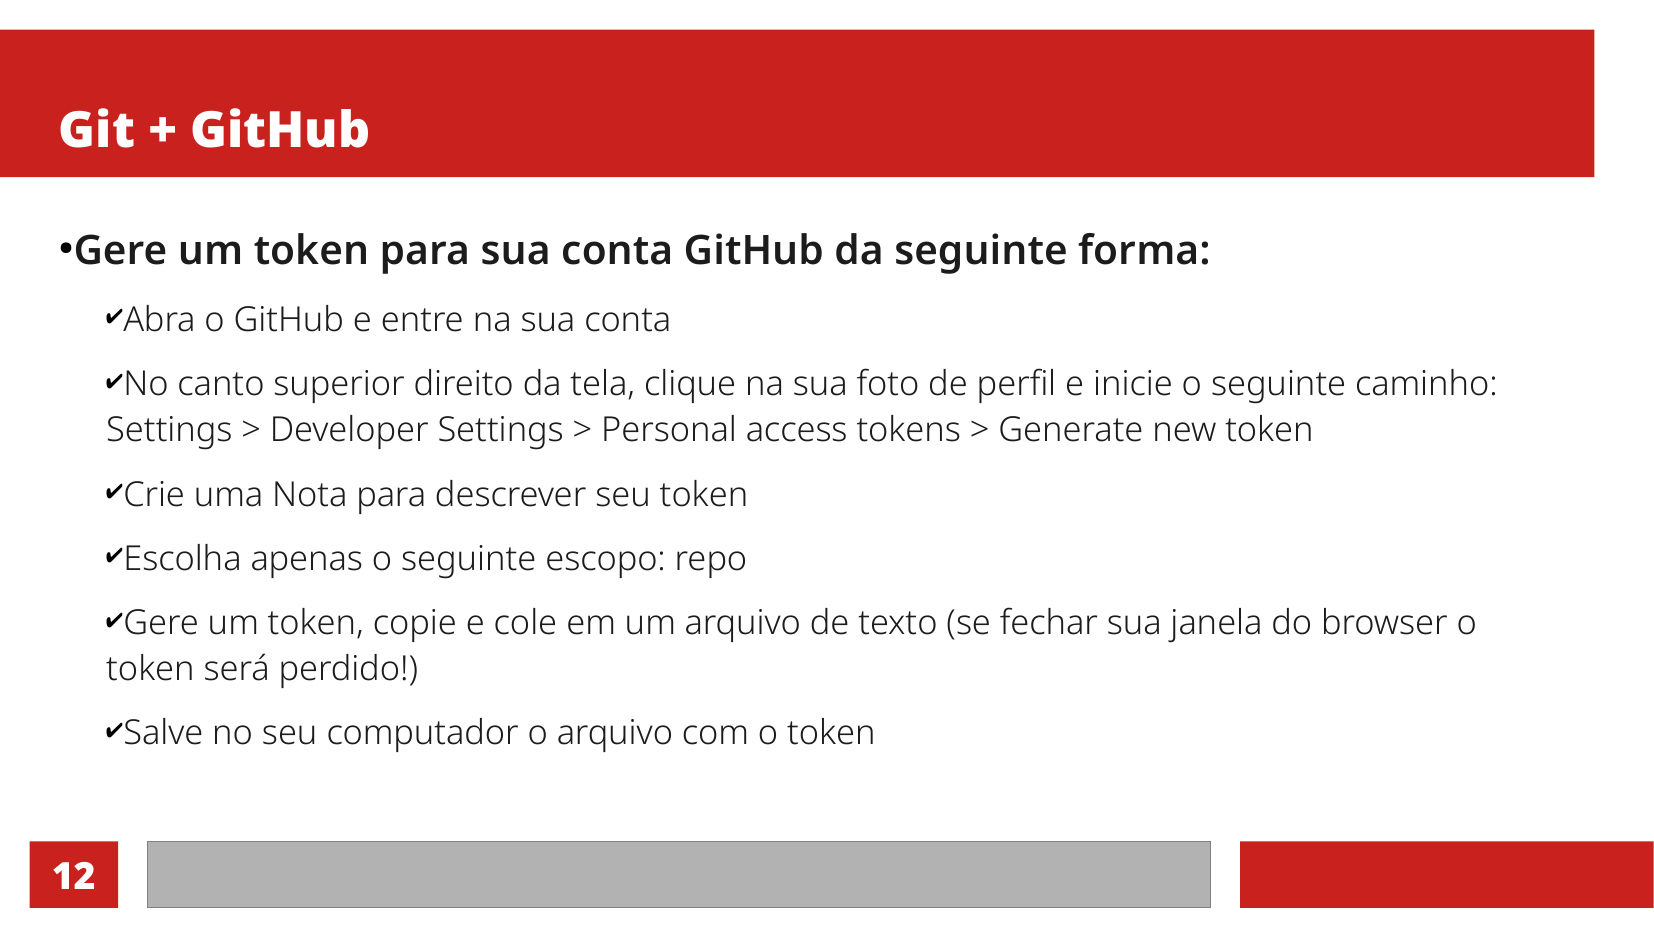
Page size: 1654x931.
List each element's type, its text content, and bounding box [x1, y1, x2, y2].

list Gere um token para sua conta GitHub da seguinte forma: Abra o GitHub e entre na sua conta No canto superior direito da tela, clique na sua foto de perfil e inicie o seguinte caminho: Settings > Developer Settings > Personal access tokens > Generate new token Crie uma Nota para descrever seu token Escolha apenas o seguinte escopo: repo Gere um token, copie e cole em um arquivo de texto (se fechar sua janela do browser o token será perdido!) Salve no seu computador o arquivo com o token [59, 221, 1565, 798]
title Git + GitHub [59, 44, 1595, 163]
